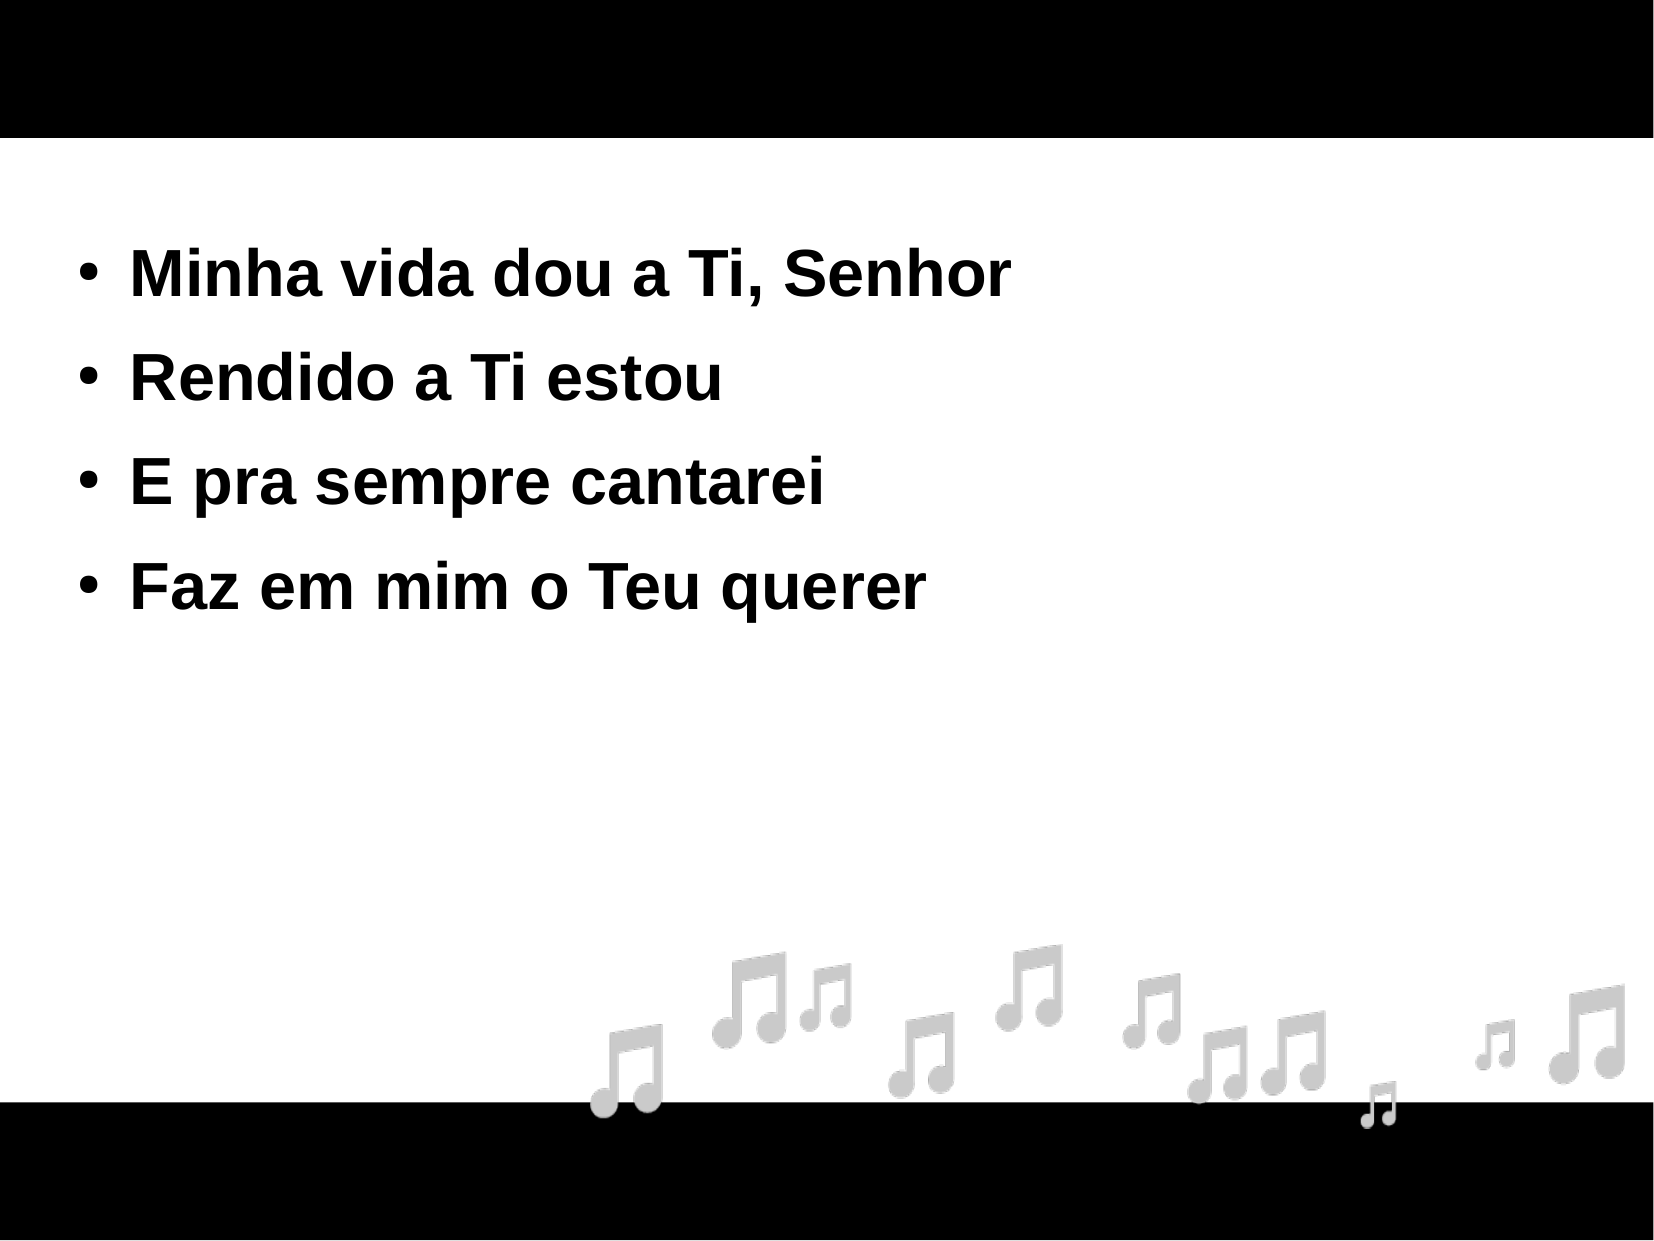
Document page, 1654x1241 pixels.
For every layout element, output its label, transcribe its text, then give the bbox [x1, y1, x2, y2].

list Minha vida dou a Ti, Senhor Rendido a Ti estou E pra sempre cantarei Faz em mim o Teu querer [59, 236, 1595, 1024]
